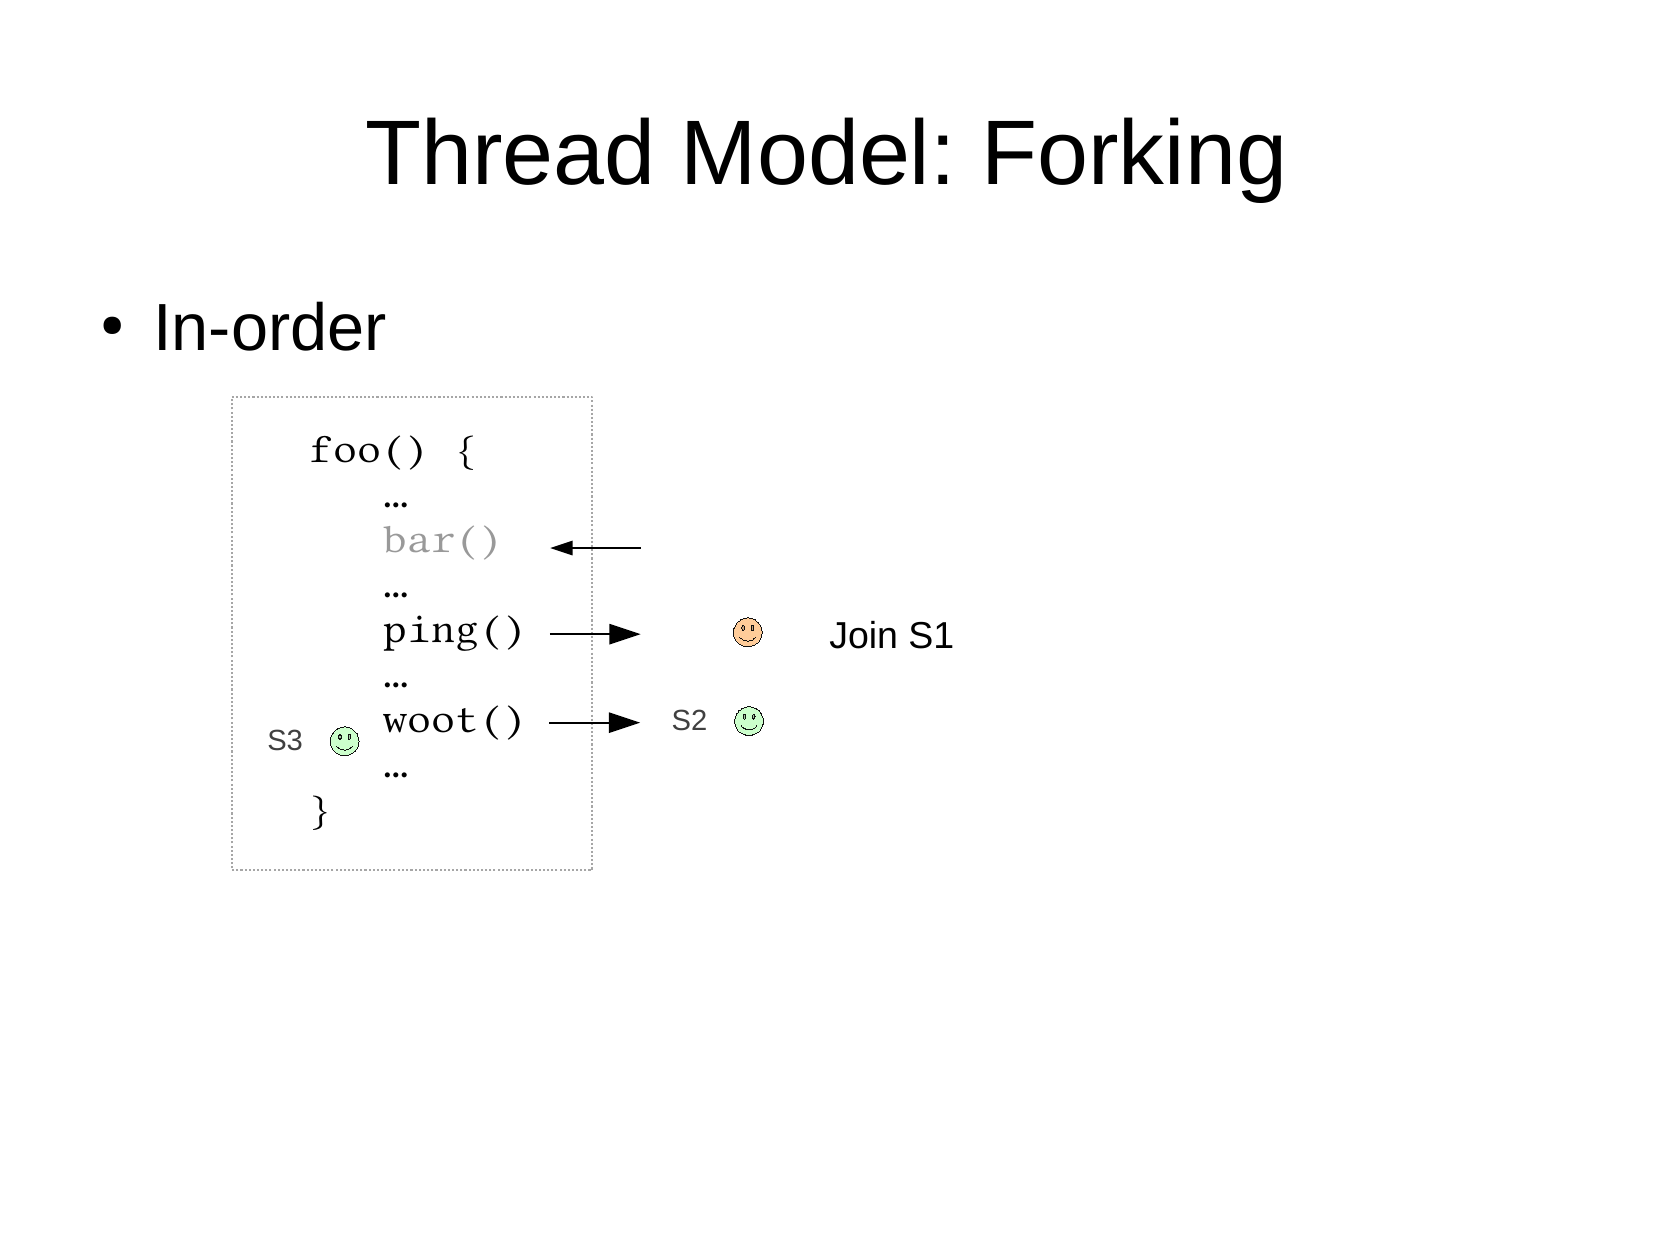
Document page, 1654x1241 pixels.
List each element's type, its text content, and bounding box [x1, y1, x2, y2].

list In-order [82, 290, 1571, 1010]
text_box S2 [656, 694, 723, 744]
text_box [733, 617, 763, 647]
text_box foo() { … bar() … ping() … woot() … } [294, 417, 574, 838]
text_box S3 [252, 714, 318, 765]
text_box Join S1 [814, 606, 1062, 664]
text_box [734, 706, 764, 736]
text_box [330, 726, 360, 756]
title Thread Model: Forking [82, 49, 1571, 257]
